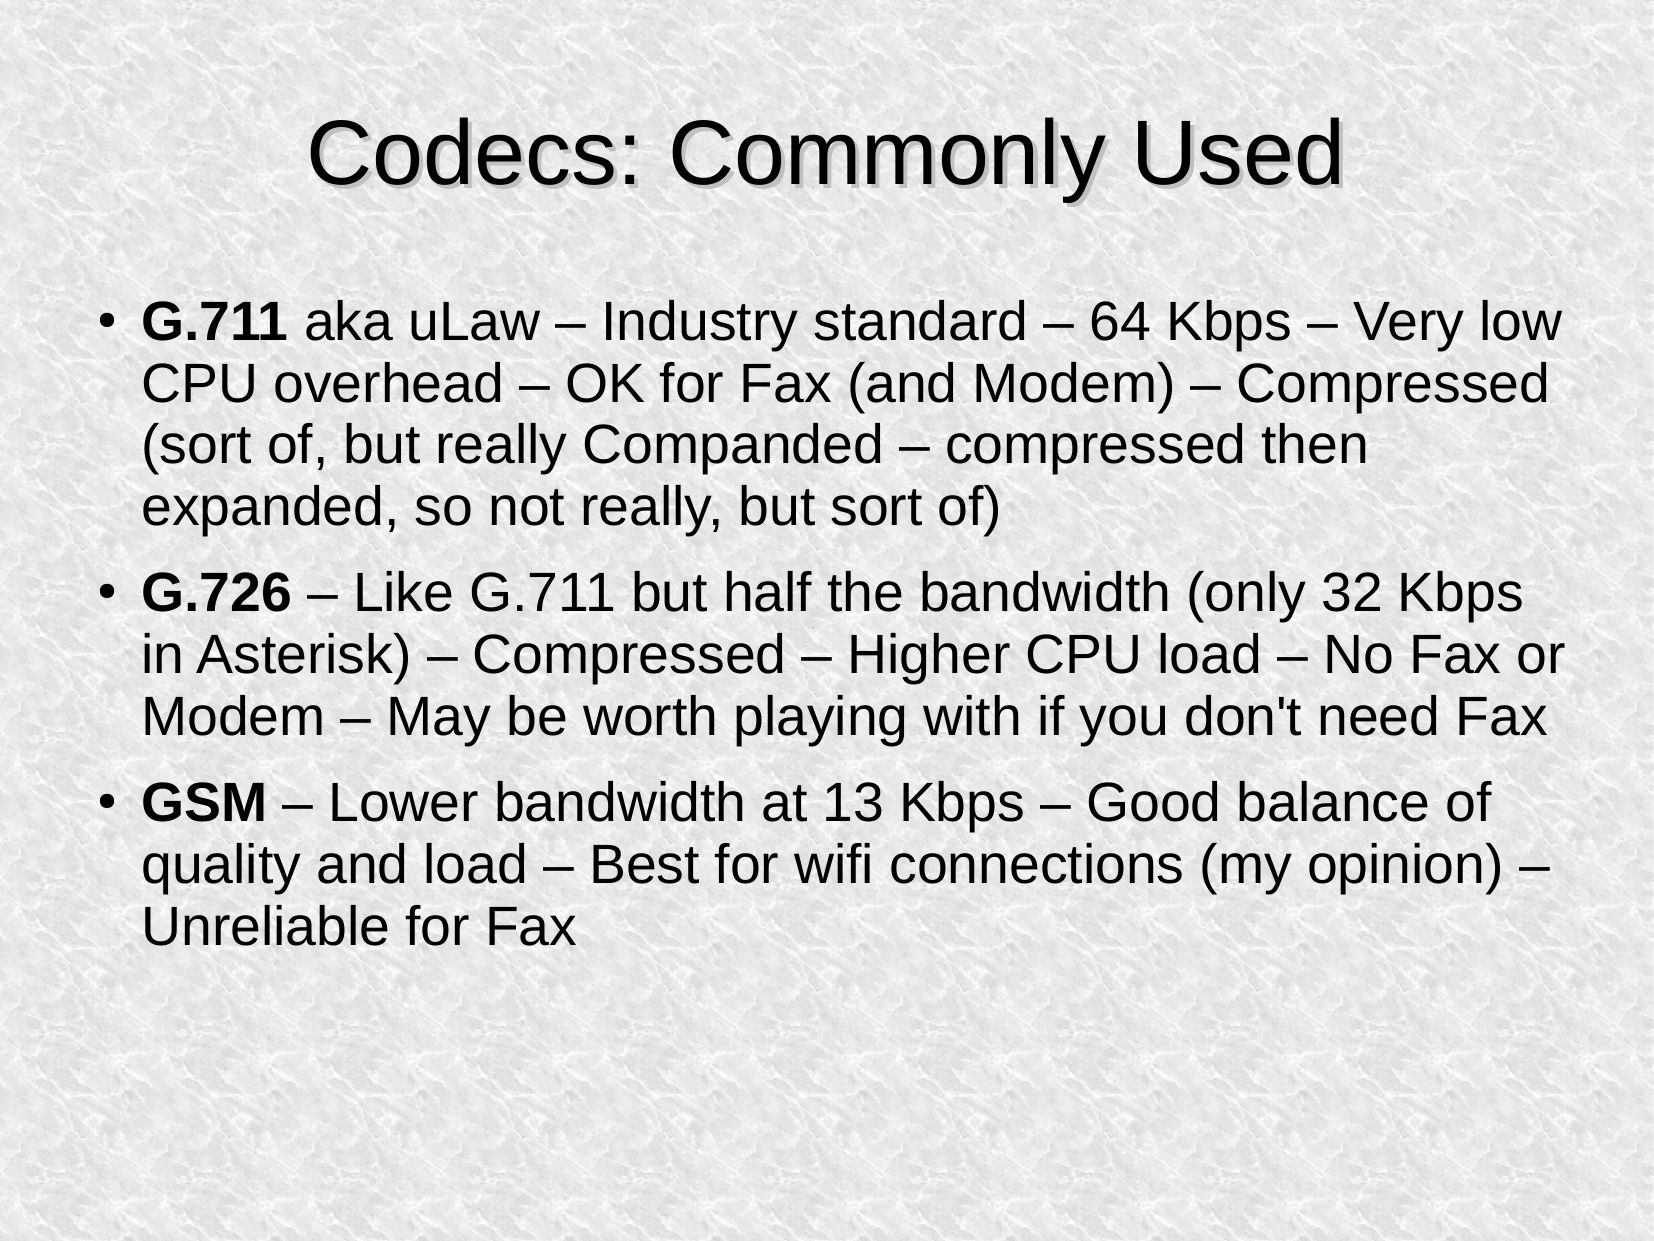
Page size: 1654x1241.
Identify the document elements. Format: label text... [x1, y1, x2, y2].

picture [0, 0, 1654, 1241]
title Codecs: Commonly Used [82, 49, 1571, 257]
list G.711 aka uLaw – Industry standard – 64 Kbps – Very low CPU overhead – OK for Fax (and Modem) – Compressed (sort of, but really Companded – compressed then expanded, so not really, but sort of) G.726 – Like G.711 but half the bandwidth (only 32 Kbps in Asterisk) – Compressed – Higher CPU load – No Fax or Modem – May be worth playing with if you don't need Fax GSM – Lower bandwidth at 13 Kbps – Good balance of quality and load – Best for wifi connections (my opinion) – Unreliable for Fax [82, 290, 1571, 1010]
